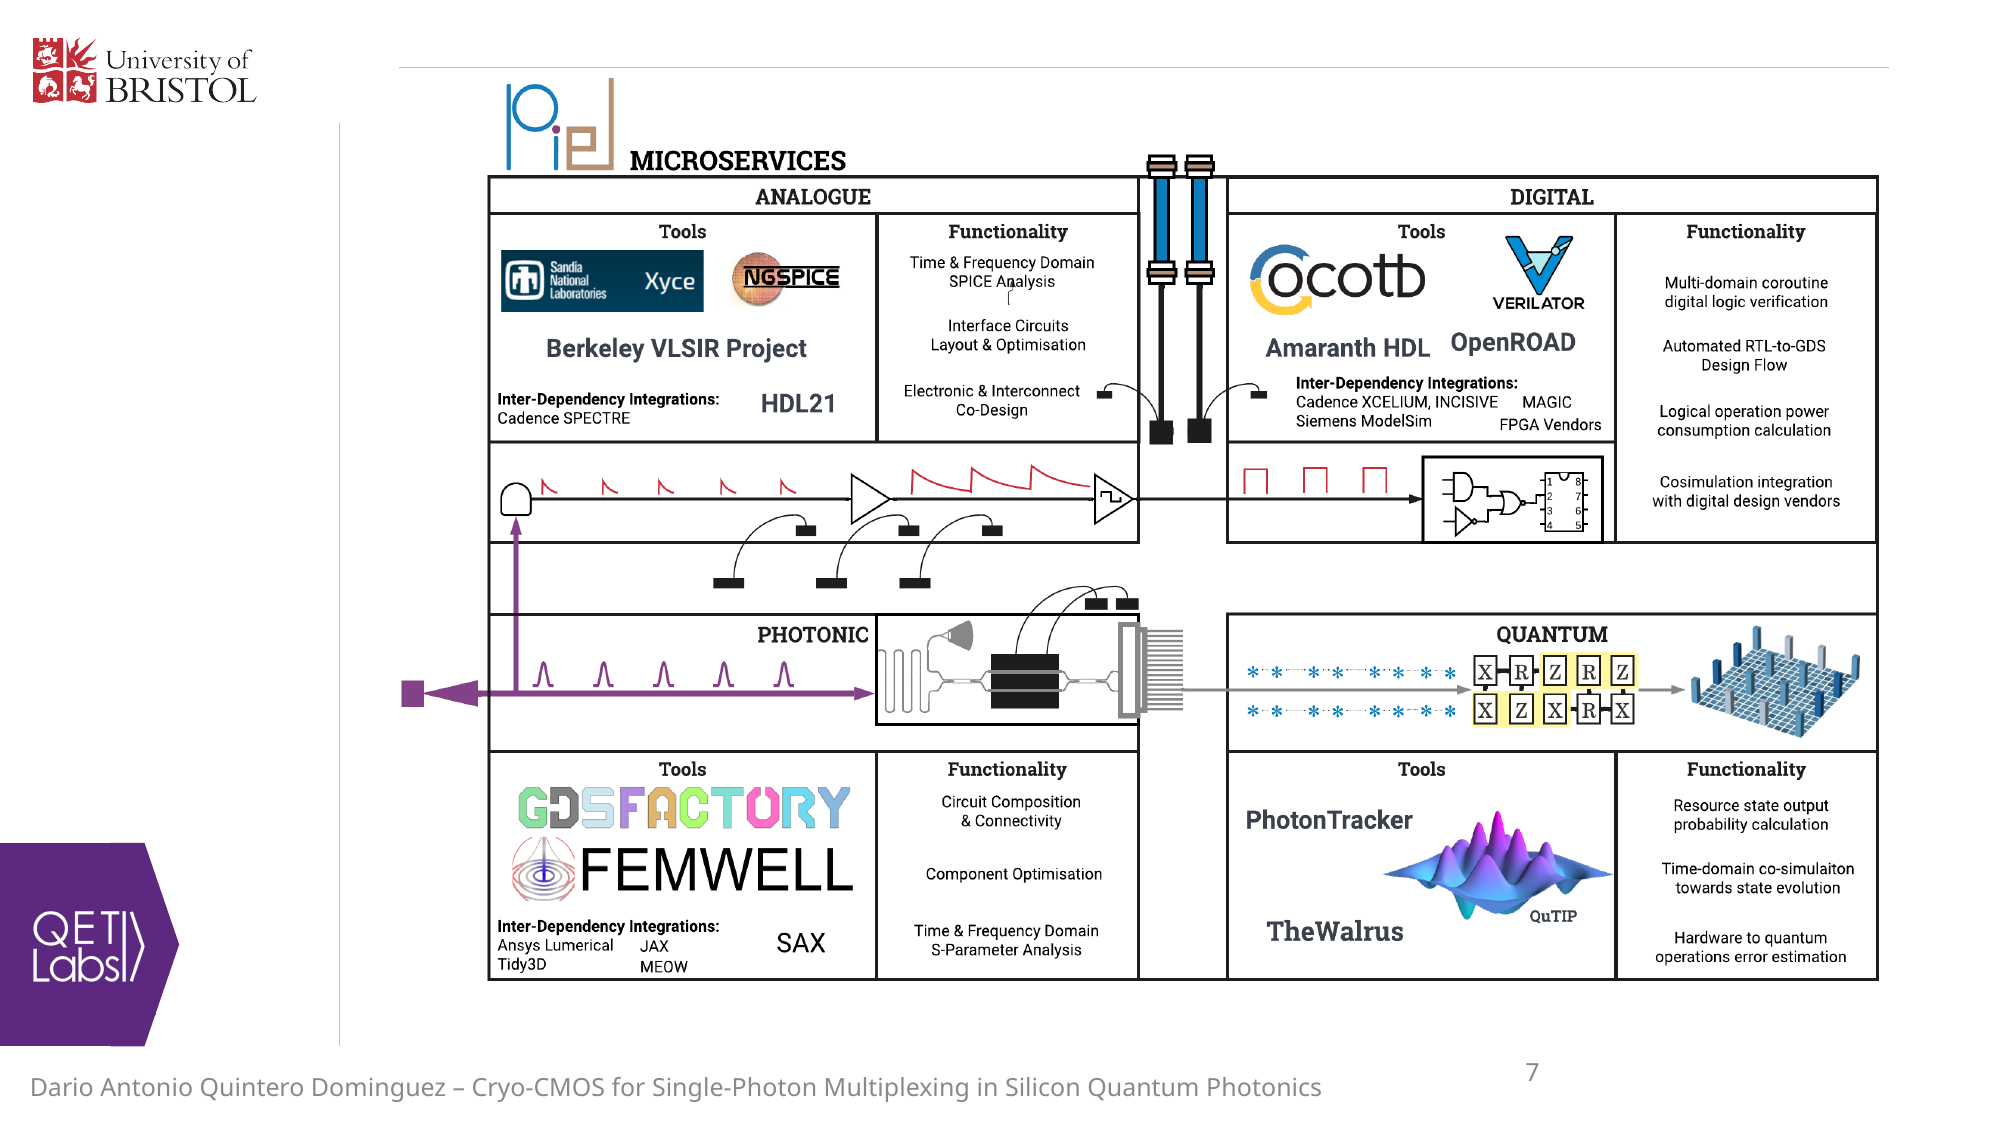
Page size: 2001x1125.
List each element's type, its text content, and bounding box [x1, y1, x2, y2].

footer Dario Antonio Quintero Dominguez – Cryo-CMOS for Single-Photon Multiplexing in Silicon Quantum Photonics [14, 1056, 1463, 1117]
picture [21, 880, 156, 1015]
picture [375, 43, 1913, 1013]
picture [33, 38, 257, 103]
text_box [0, 842, 180, 1047]
slide_number <number> [1510, 1043, 1961, 1104]
